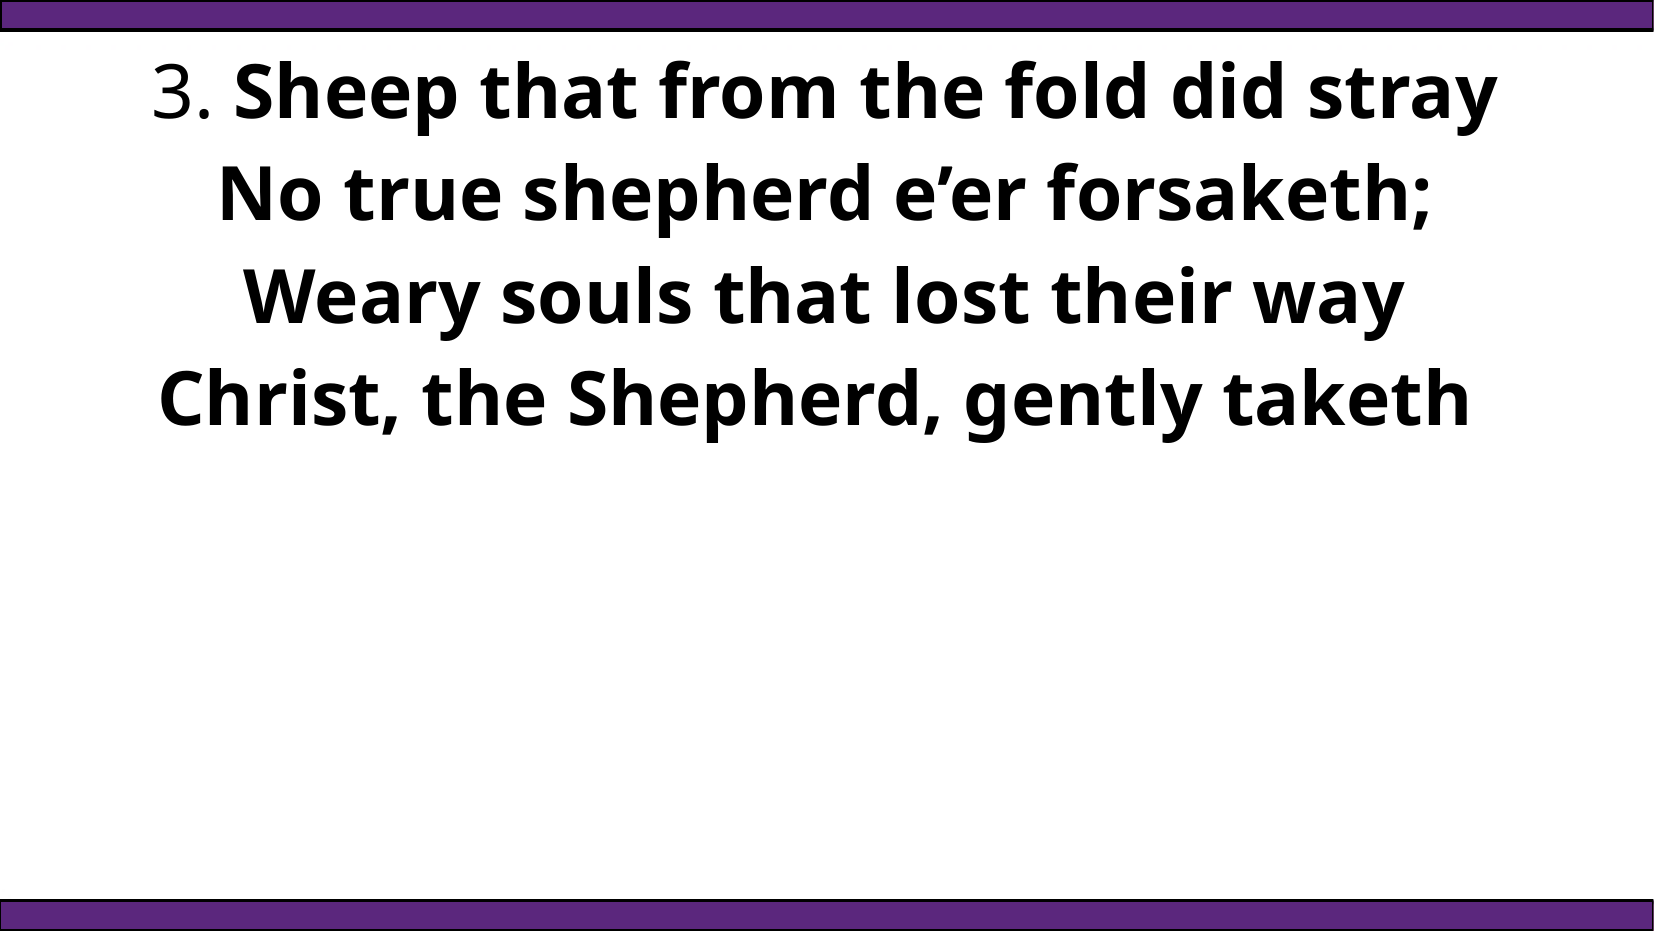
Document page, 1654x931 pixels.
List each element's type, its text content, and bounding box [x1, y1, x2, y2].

text_box [0, 0, 1654, 31]
text_box [0, 900, 1654, 931]
text_box 3. Sheep that from the fold did stray No true shepherd e’er forsaketh; Weary souls that lost their way Christ, the Shepherd, gently taketh [60, 30, 1591, 445]
picture [0, 31, 1654, 900]
